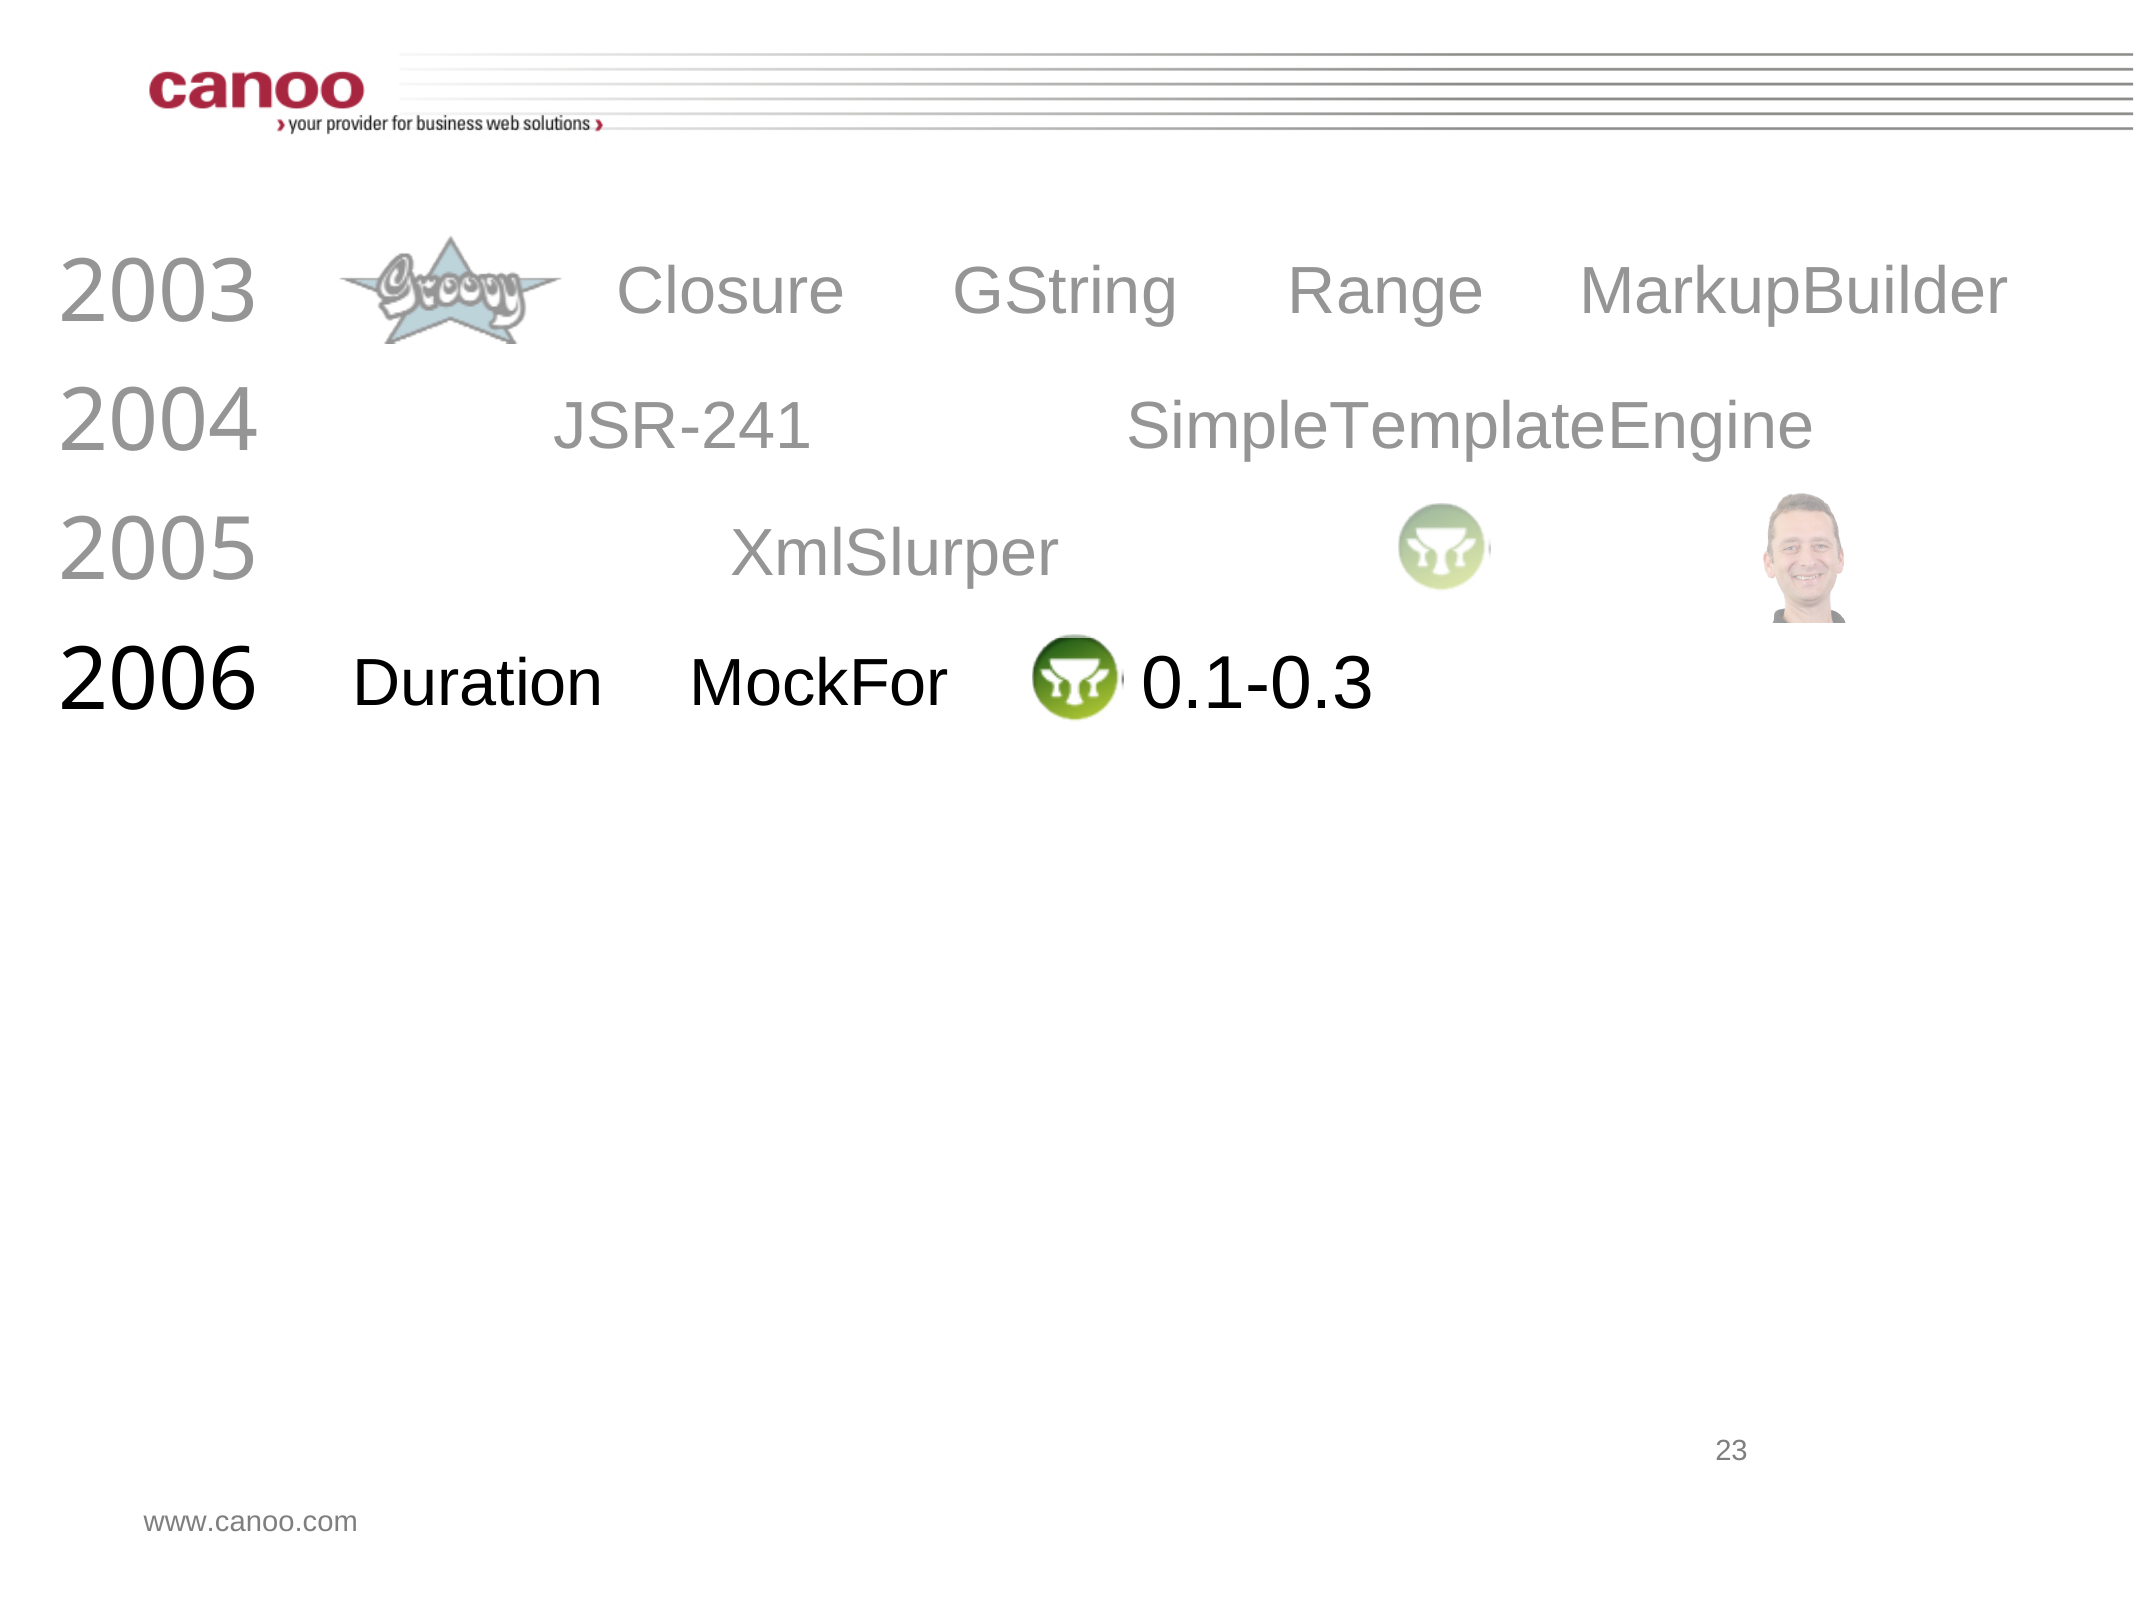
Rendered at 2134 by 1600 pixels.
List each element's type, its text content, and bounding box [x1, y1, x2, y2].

text_box 2006 [43, 638, 297, 734]
text_box <number> [1705, 1423, 1758, 1474]
text_box MockFor [675, 638, 965, 727]
text_box 0.1-0.3 [1126, 638, 1390, 732]
picture [37, 225, 2101, 724]
text_box Duration [337, 638, 620, 727]
picture [0, 21, 2134, 188]
